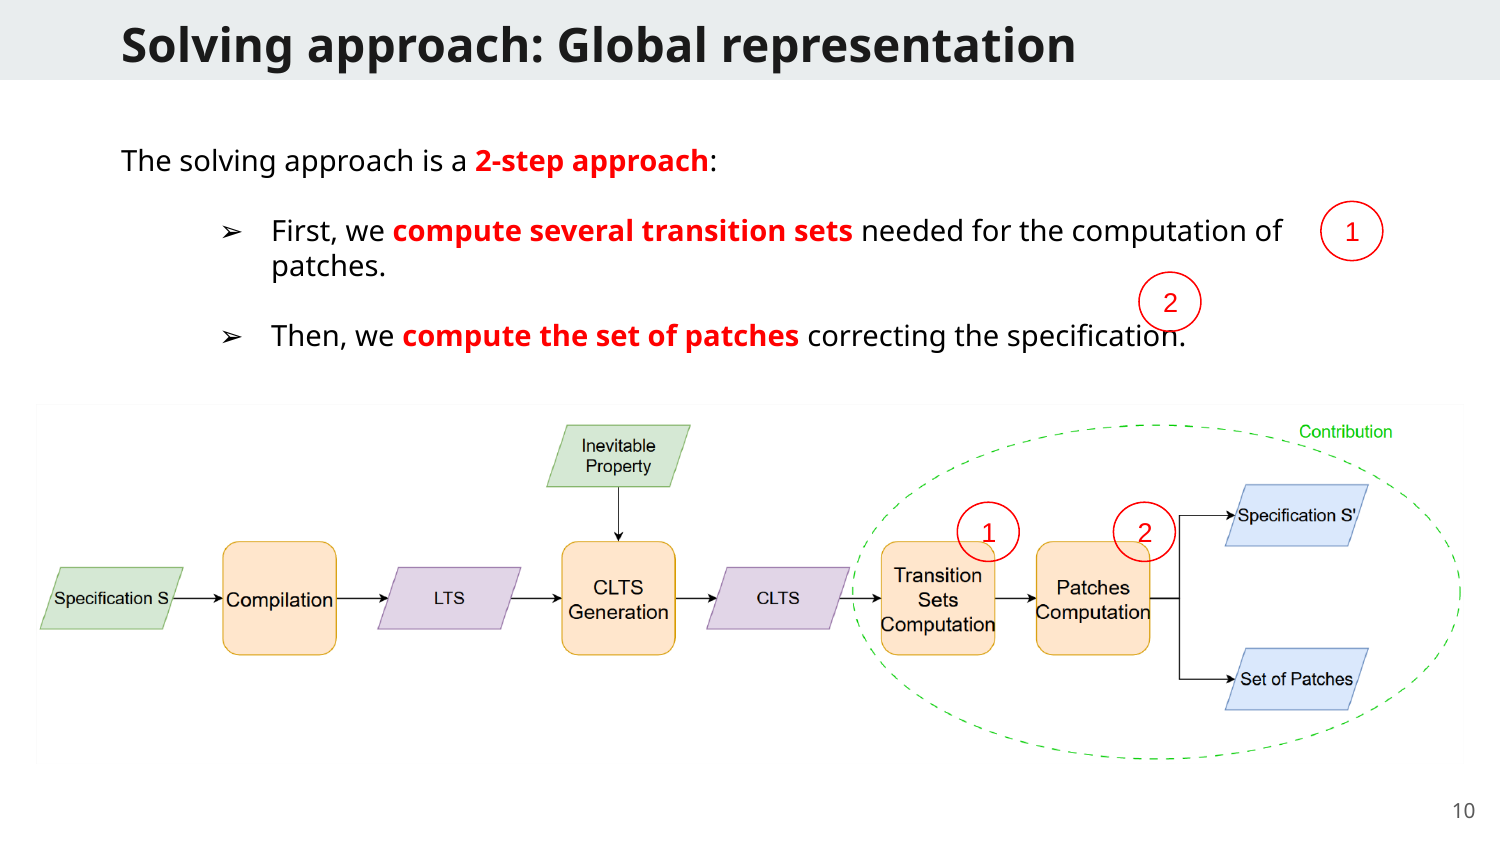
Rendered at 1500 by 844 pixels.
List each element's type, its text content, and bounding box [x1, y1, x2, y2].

slide_number <numéro> [1400, 779, 1491, 844]
text_box 1 [957, 502, 1020, 562]
text_box 1 [1320, 201, 1383, 261]
text_box 2 [1138, 272, 1201, 332]
title Solving approach: Global representation [106, 0, 1368, 88]
text_box The solving approach is a 2-step approach: First, we compute several transition sets needed for the computation of patches. Then, we compute the set of patches correcting the specification. [106, 127, 1410, 368]
text_box 2 [1113, 502, 1176, 562]
picture [36, 404, 1464, 764]
